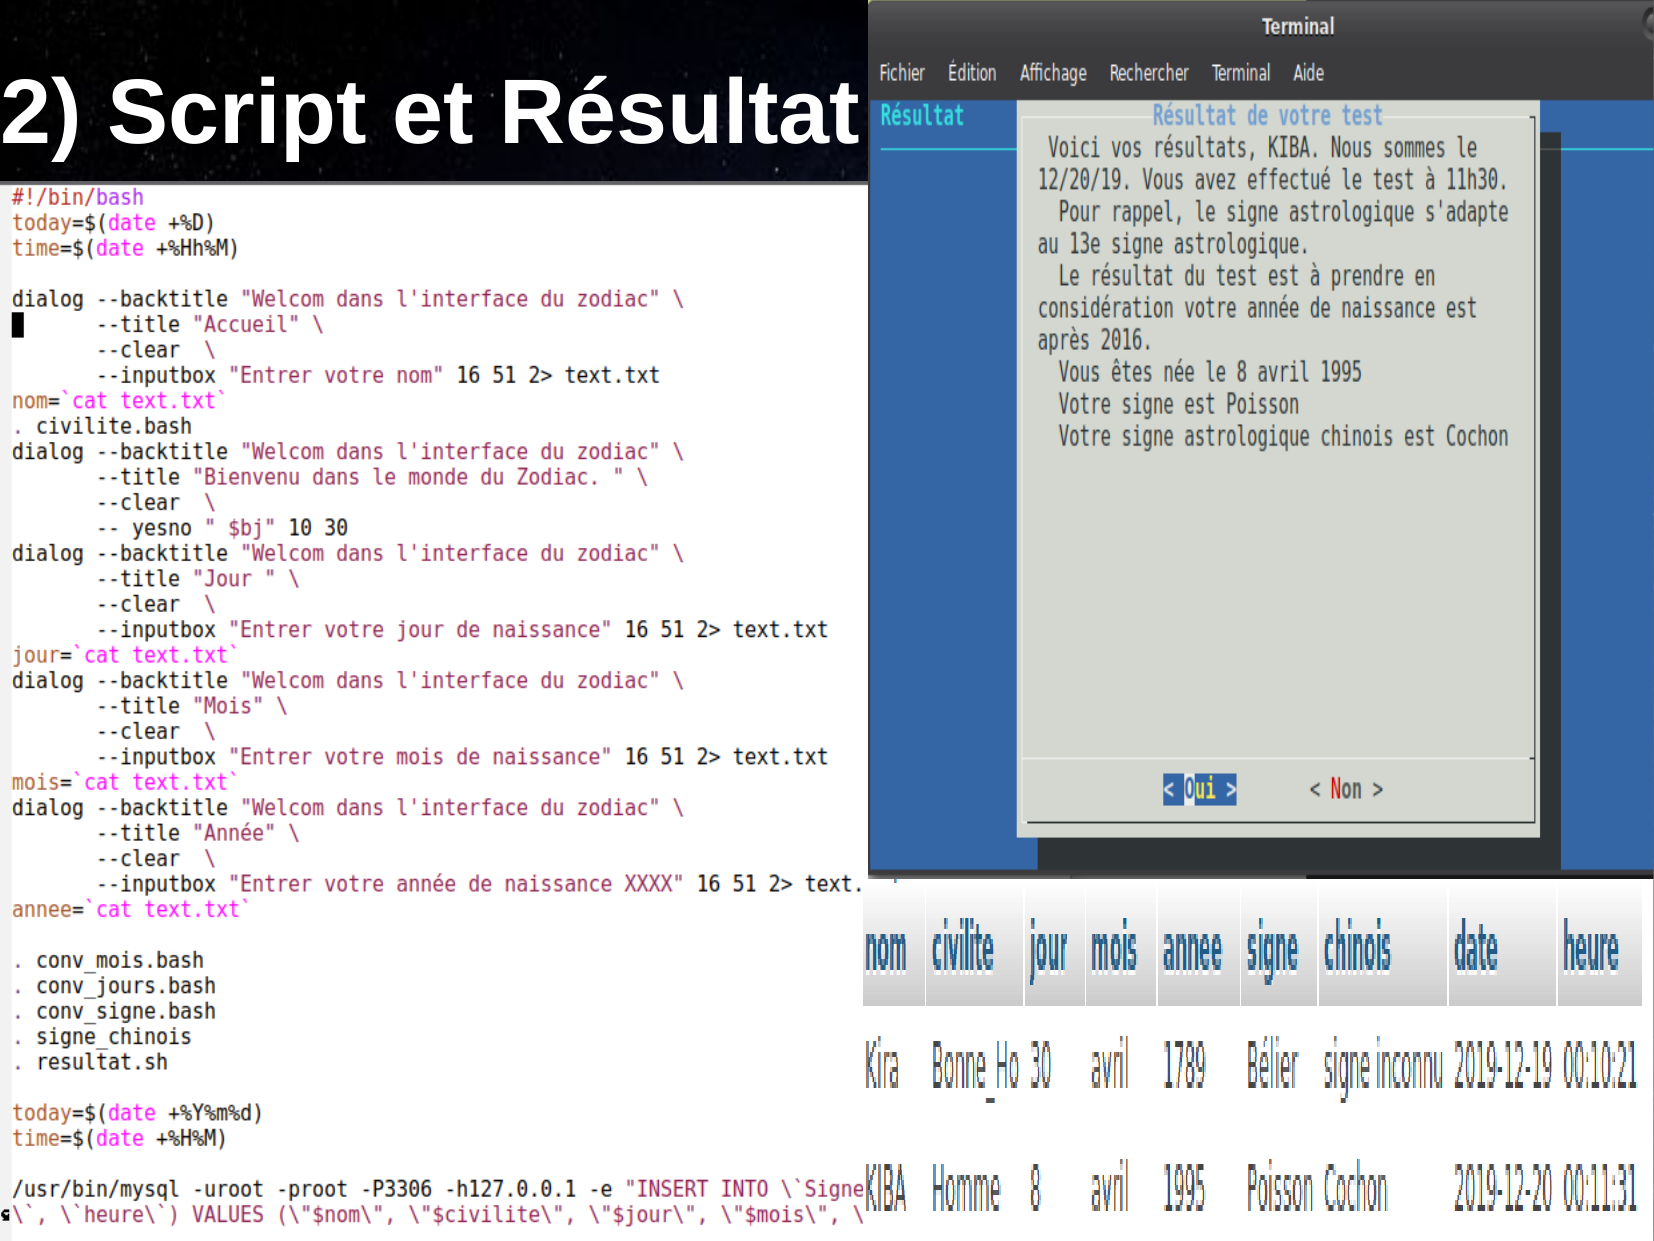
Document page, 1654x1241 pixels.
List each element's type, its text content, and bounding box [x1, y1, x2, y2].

picture [0, 0, 1654, 1241]
title 2) Script et Résultat [0, 0, 863, 249]
